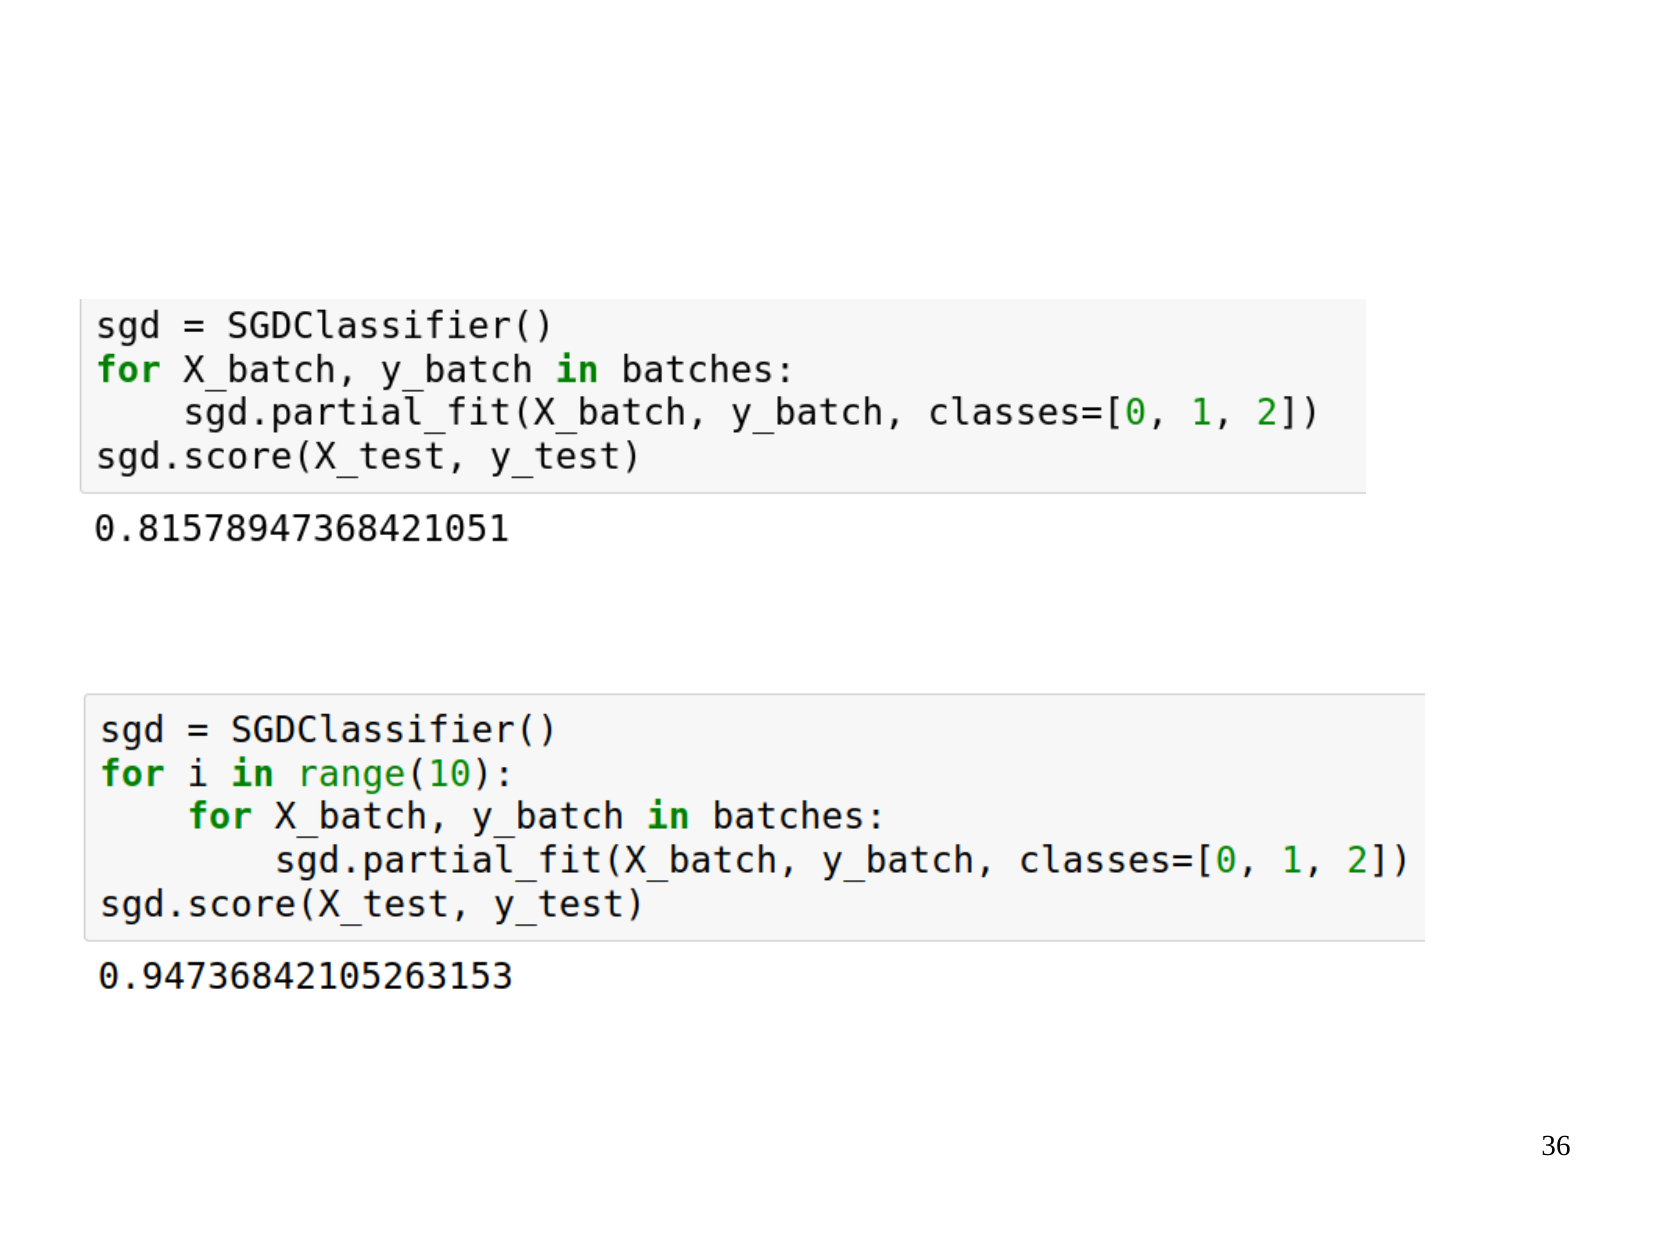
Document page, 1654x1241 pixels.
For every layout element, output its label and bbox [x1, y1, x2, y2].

picture [66, 299, 1366, 557]
picture [81, 689, 1426, 1011]
